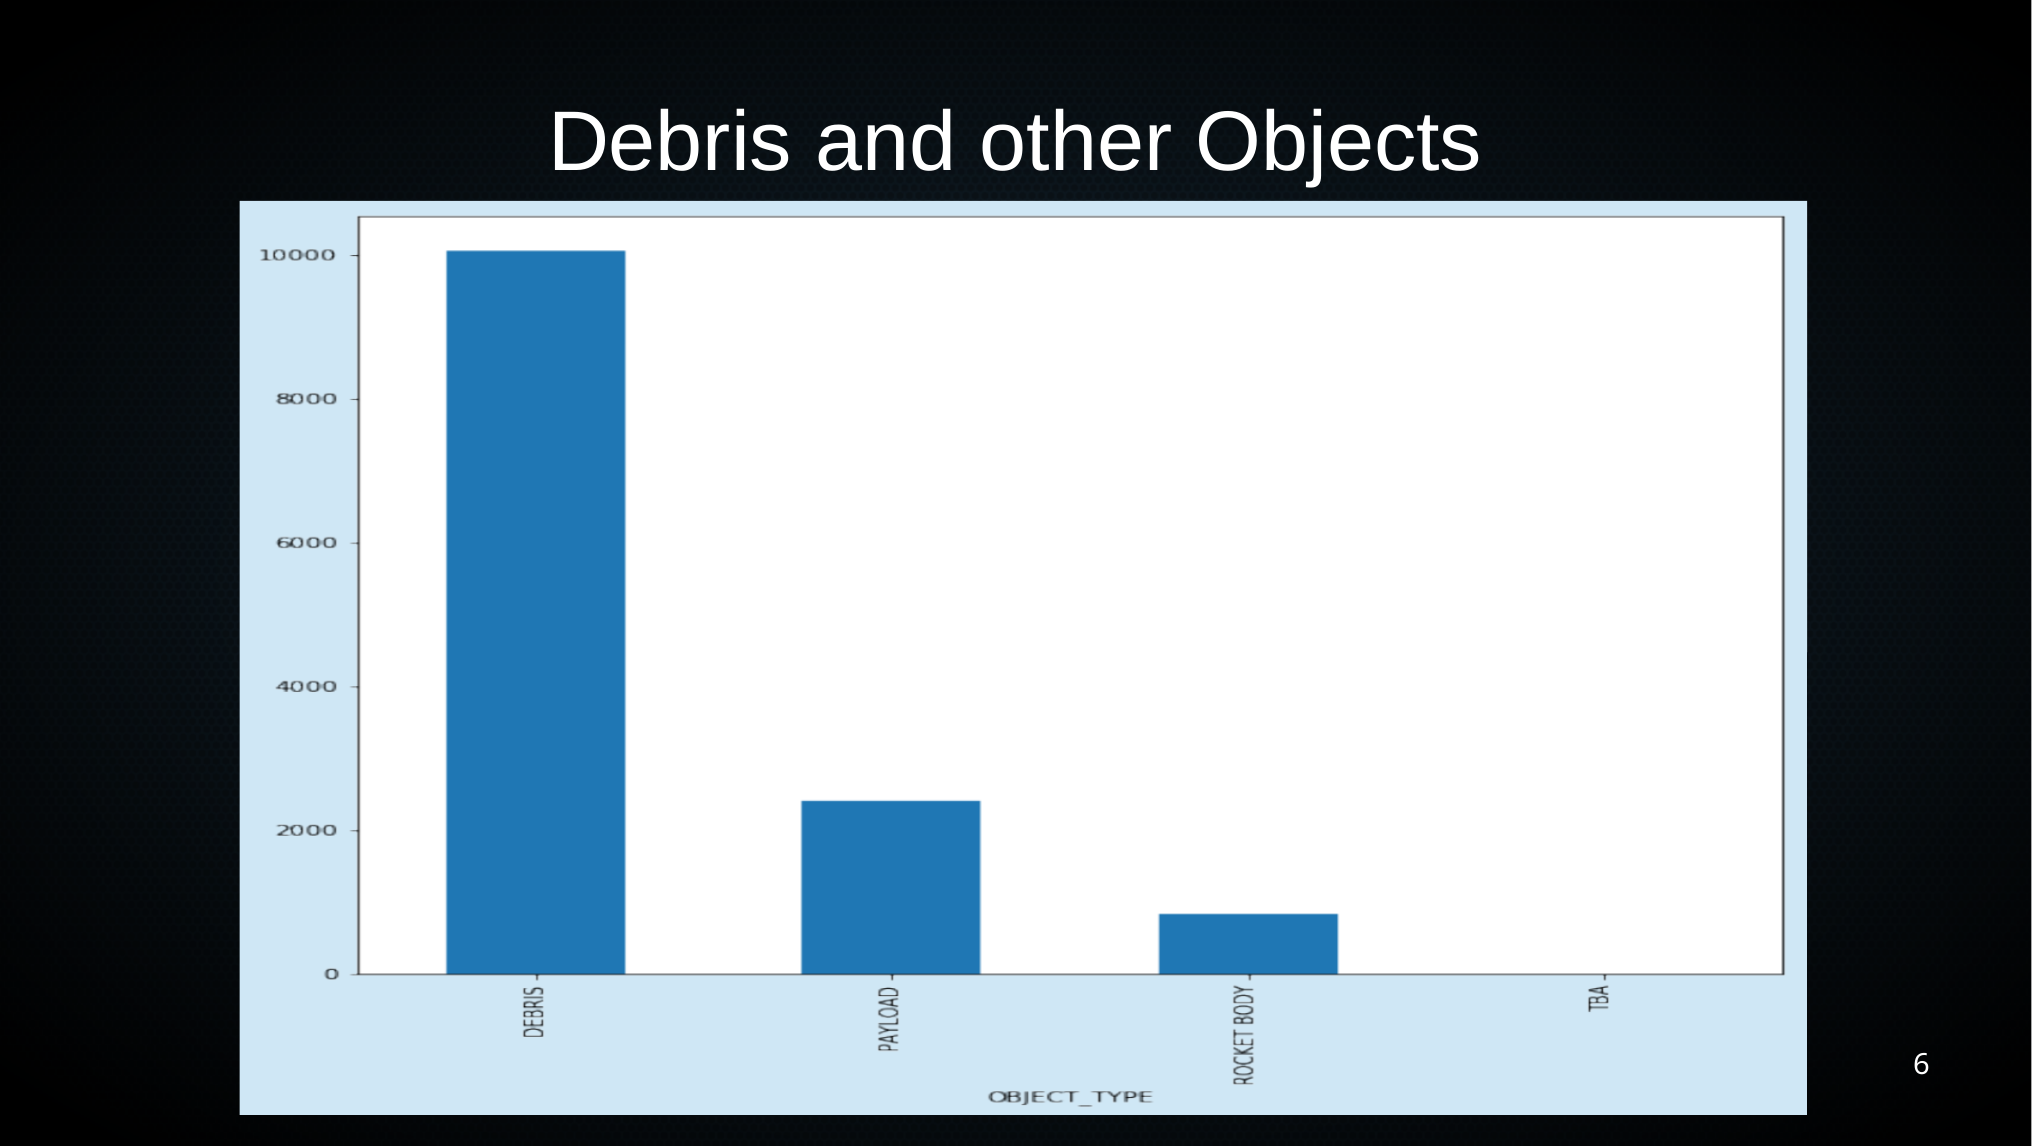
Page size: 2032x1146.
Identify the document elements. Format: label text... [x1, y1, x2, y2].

title Debris and other Objects [101, 45, 1930, 237]
picture [0, 0, 2032, 1146]
